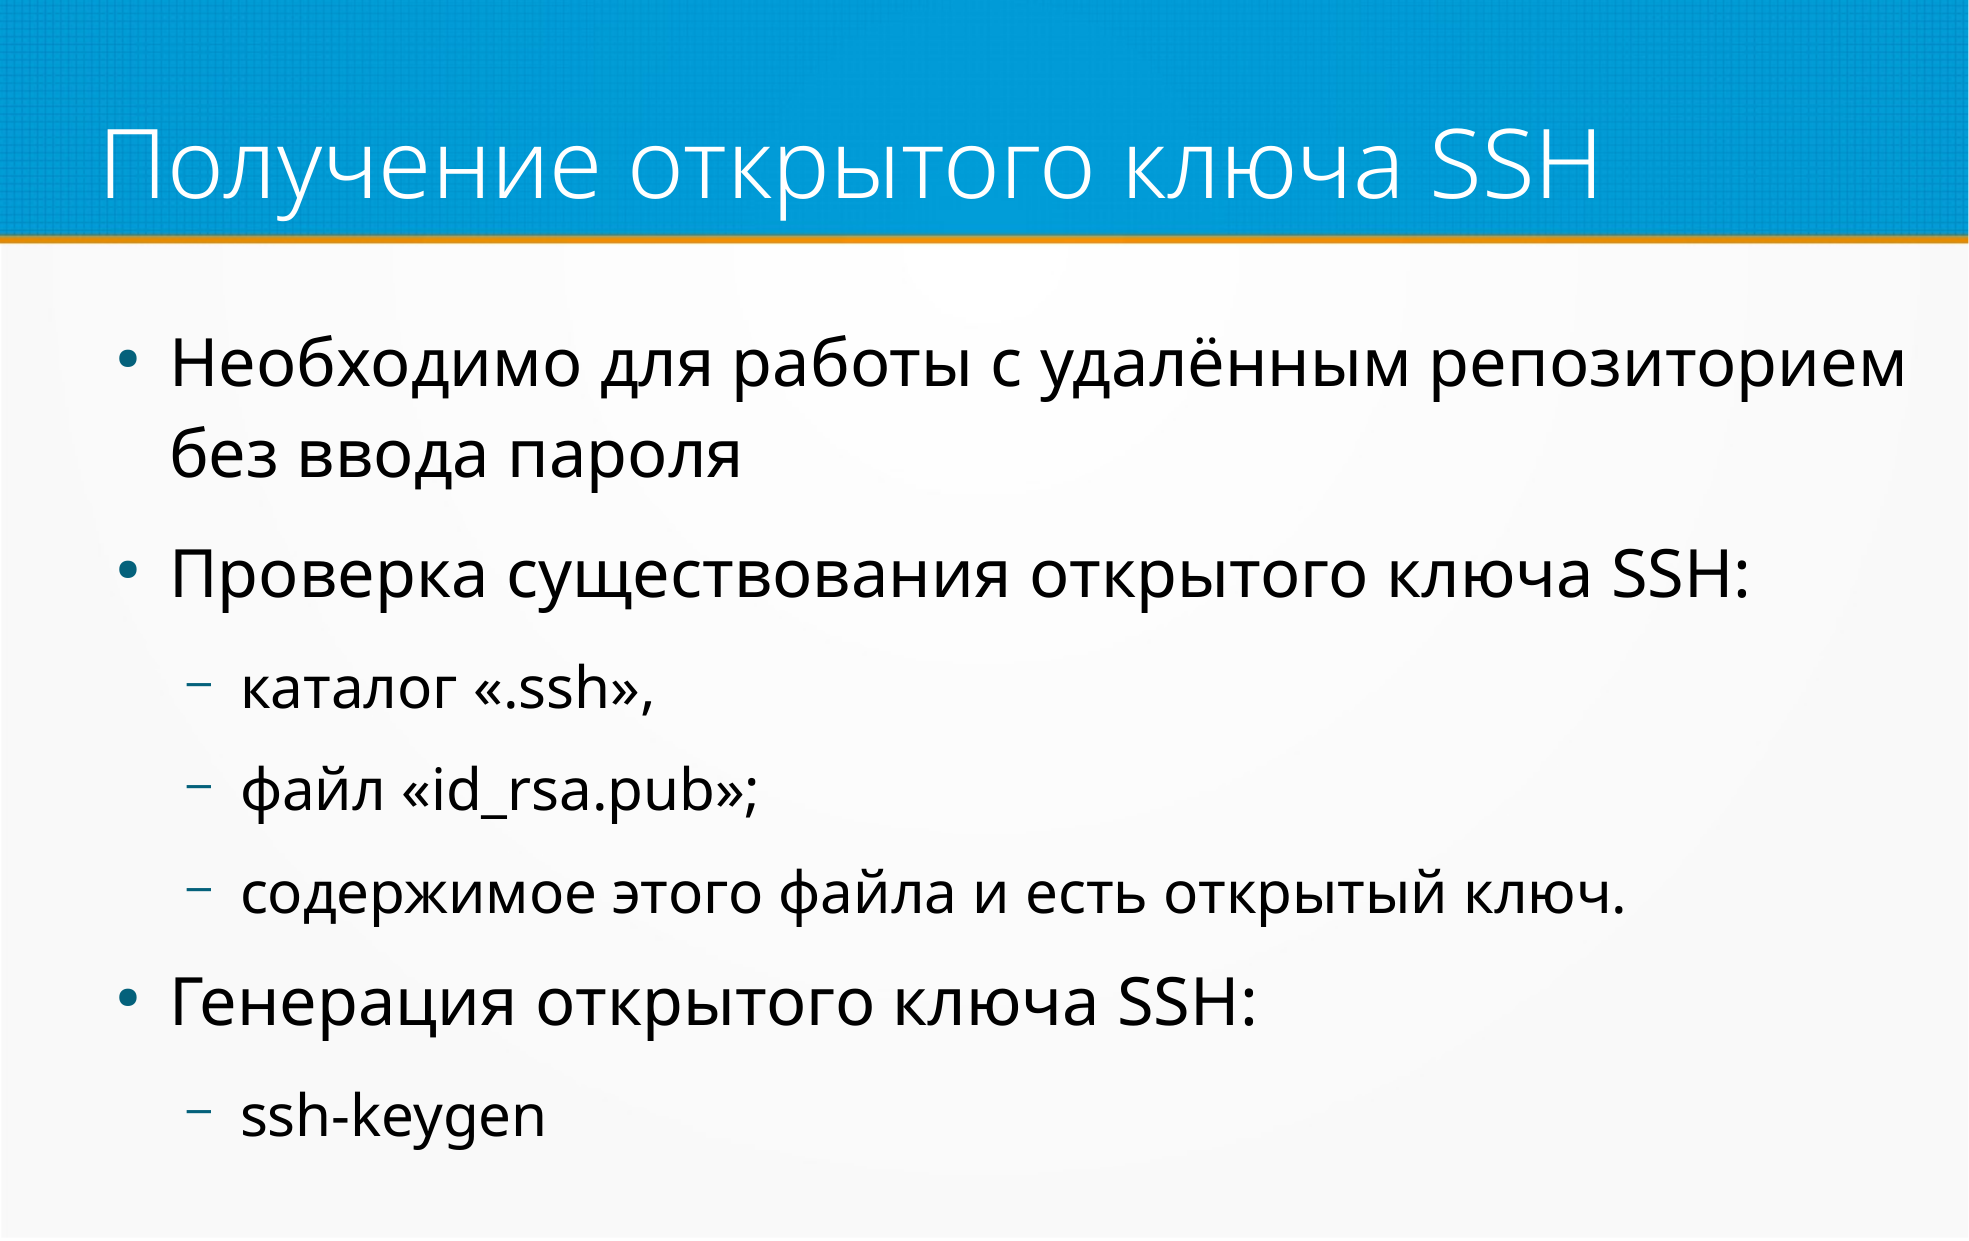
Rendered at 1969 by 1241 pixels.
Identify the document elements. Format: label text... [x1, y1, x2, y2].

list Необходимо для работы с удалённым репозиторием без ввода пароля Проверка существования открытого ключа SSH: каталог «.ssh», файл «id_rsa.pub»; содержимое этого файла и есть открытый ключ. Генерация открытого ключа SSH: ssh-keygen [98, 315, 1969, 1241]
title Получение открытого ключа SSH [98, 19, 1870, 227]
picture [0, 233, 1969, 1241]
